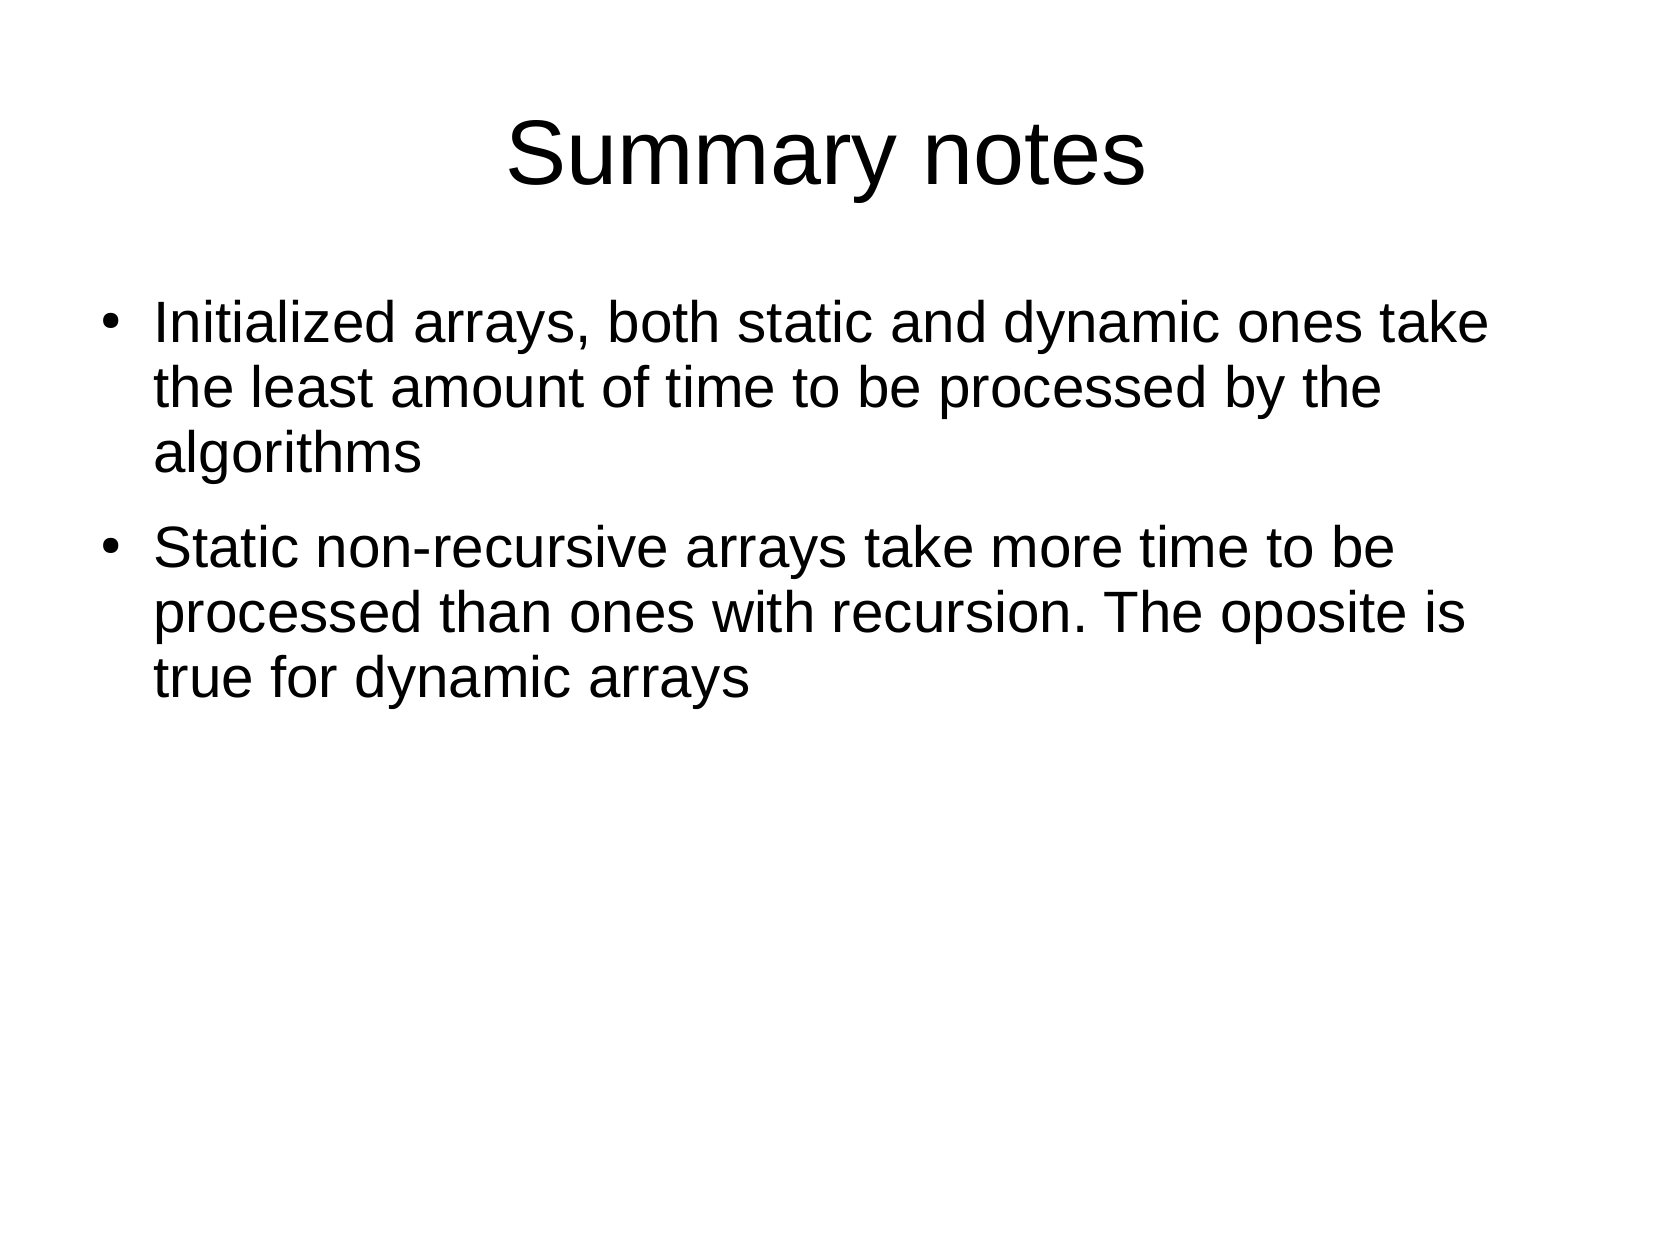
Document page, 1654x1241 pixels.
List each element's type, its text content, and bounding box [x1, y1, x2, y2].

list Initialized arrays, both static and dynamic ones take the least amount of time to be processed by the algorithms Static non-recursive arrays take more time to be processed than ones with recursion. The oposite is true for dynamic arrays [82, 290, 1571, 1010]
title Summary notes [82, 49, 1571, 257]
